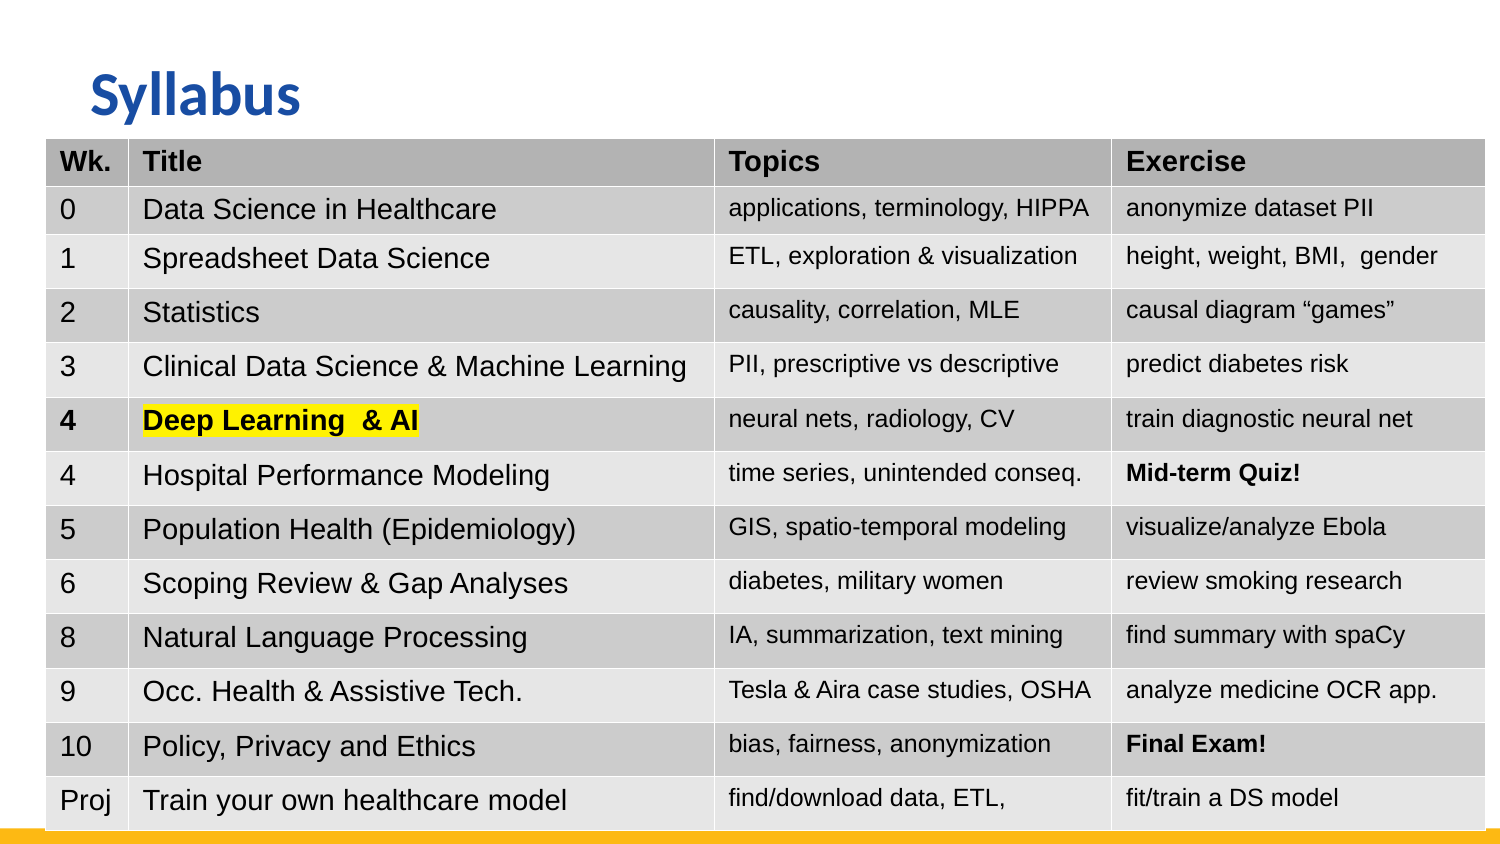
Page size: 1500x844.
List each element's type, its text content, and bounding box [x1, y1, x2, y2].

table_cell Proj [46, 777, 128, 830]
table_cell Mid-term Quiz! [1112, 452, 1485, 505]
table_header Topics [715, 139, 1111, 186]
table_cell Natural Language Processing [129, 614, 714, 668]
title Syllabus [75, 0, 1425, 138]
table_cell 9 [46, 669, 128, 722]
table_cell Clinical Data Science & Machine Learning [129, 343, 714, 397]
table_cell 1 [46, 235, 128, 288]
table_cell 5 [46, 506, 128, 559]
table_cell train diagnostic neural net [1112, 398, 1485, 451]
table_cell ETL, exploration & visualization [715, 235, 1111, 288]
table_cell Spreadsheet Data Science [129, 235, 714, 288]
table_cell predict diabetes risk [1112, 343, 1485, 397]
table_cell diabetes, military women [715, 560, 1111, 613]
table_cell find summary with spaCy [1112, 614, 1485, 668]
table_cell Train your own healthcare model [129, 777, 714, 830]
table_cell Data Science in Healthcare [129, 187, 714, 234]
table_cell Statistics [129, 289, 714, 342]
table_cell review smoking research [1112, 560, 1485, 613]
table_cell Final Exam! [1112, 723, 1485, 776]
table_header Wk. [46, 139, 128, 186]
table_cell Occ. Health & Assistive Tech. [129, 669, 714, 722]
table_cell visualize/analyze Ebola [1112, 506, 1485, 559]
table_cell 4 [46, 398, 128, 451]
table_cell anonymize dataset PII [1112, 187, 1485, 234]
table_cell Scoping Review & Gap Analyses [129, 560, 714, 613]
table_header Exercise [1112, 139, 1485, 186]
table_cell neural nets, radiology, CV [715, 398, 1111, 451]
table_cell Tesla & Aira case studies, OSHA [715, 669, 1111, 722]
table_cell bias, fairness, anonymization [715, 723, 1111, 776]
table_cell IA, summarization, text mining [715, 614, 1111, 668]
table_cell 4 [46, 452, 128, 505]
table_cell time series, unintended conseq. [715, 452, 1111, 505]
table_cell find/download data, ETL, [715, 777, 1111, 830]
table_cell PII, prescriptive vs descriptive [715, 343, 1111, 397]
table_cell causality, correlation, MLE [715, 289, 1111, 342]
table_cell Hospital Performance Modeling [129, 452, 714, 505]
table_cell GIS, spatio-temporal modeling [715, 506, 1111, 559]
table_cell applications, terminology, HIPPA [715, 187, 1111, 234]
table_cell 0 [46, 187, 128, 234]
table_cell causal diagram “games” [1112, 289, 1485, 342]
table_cell 10 [46, 723, 128, 776]
table_cell 6 [46, 560, 128, 613]
table_header Title [129, 139, 714, 186]
table_cell analyze medicine OCR app. [1112, 669, 1485, 722]
table_cell 3 [46, 343, 128, 397]
table_cell Deep Learning & AI [129, 398, 714, 451]
table_cell Policy, Privacy and Ethics [129, 723, 714, 776]
table_cell 2 [46, 289, 128, 342]
table_cell 8 [46, 614, 128, 668]
table_cell fit/train a DS model [1112, 777, 1485, 830]
table_cell Population Health (Epidemiology) [129, 506, 714, 559]
table_cell height, weight, BMI, gender [1112, 235, 1485, 288]
